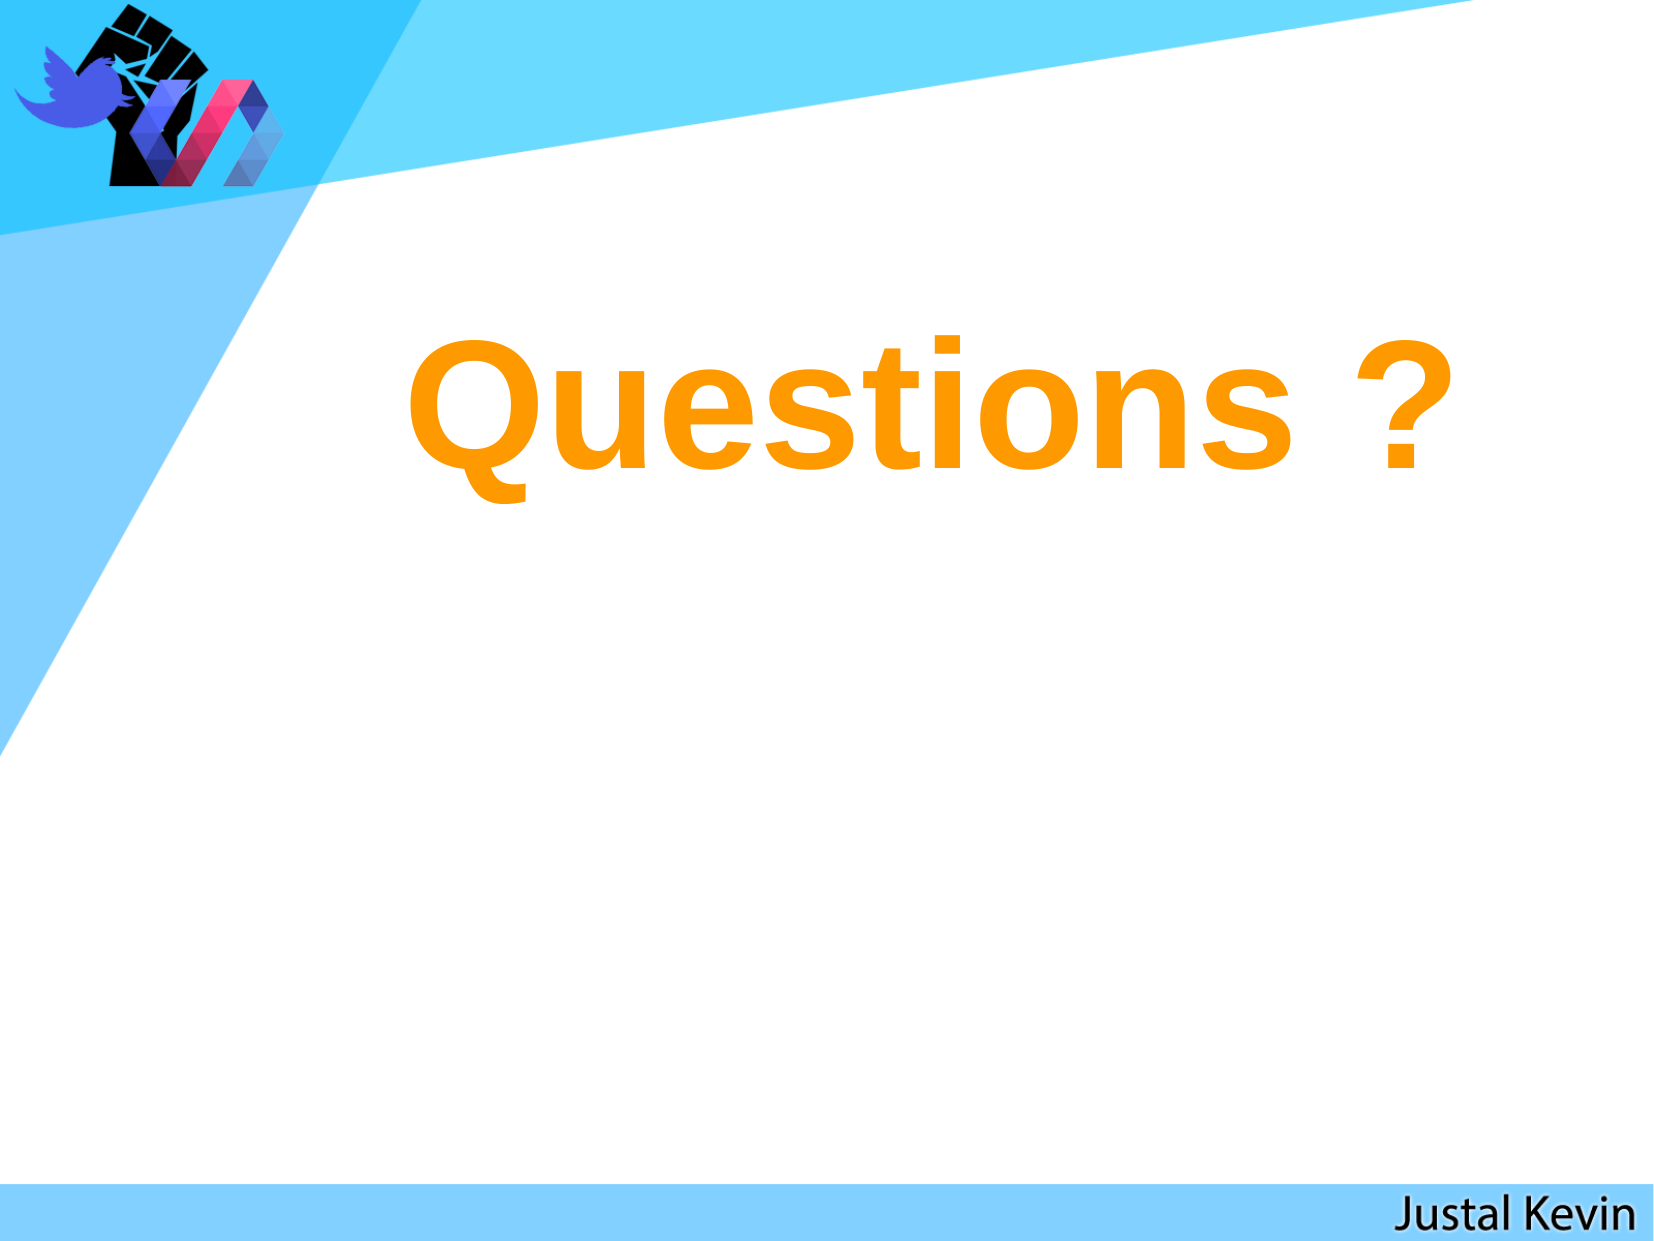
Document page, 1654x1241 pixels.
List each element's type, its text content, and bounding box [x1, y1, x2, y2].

text_box Questions ? [271, 295, 1595, 515]
picture [0, 0, 1654, 1241]
